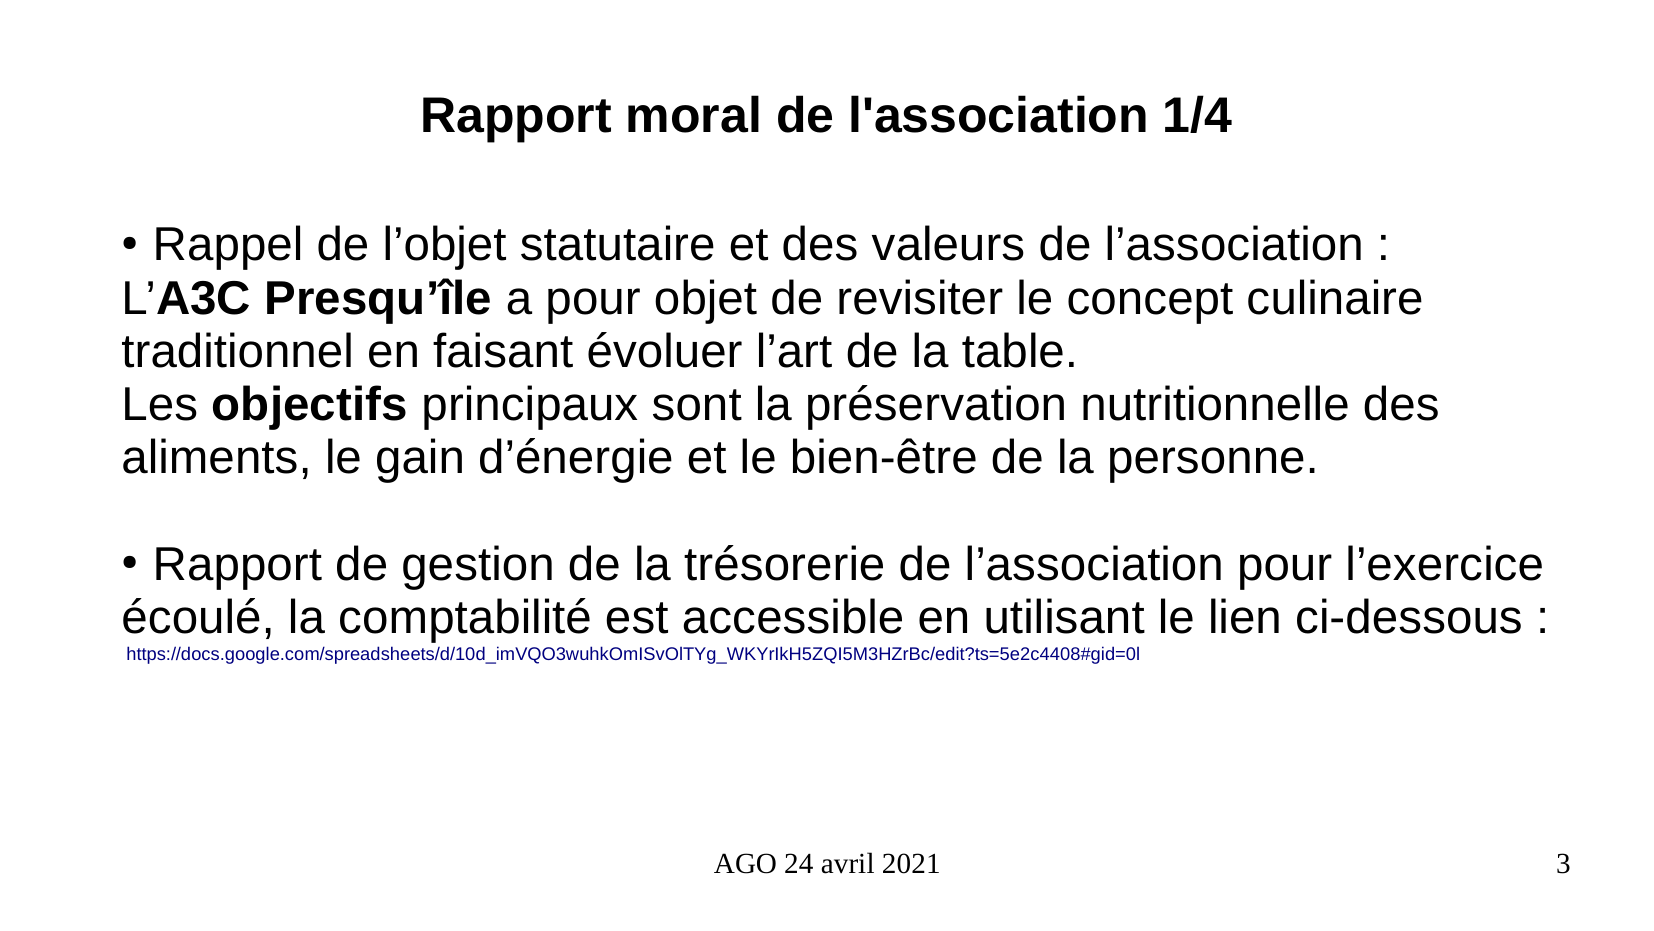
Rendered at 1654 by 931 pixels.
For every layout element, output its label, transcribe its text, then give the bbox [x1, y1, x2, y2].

text_box [82, 37, 1571, 193]
list Rappel de l’objet statutaire et des valeurs de l’association : L’A3C Presqu’île a pour objet de revisiter le concept culinaire traditionnel en faisant évoluer l’art de la table. Les objectifs principaux sont la préservation nutritionnelle des aliments, le gain d’énergie et le bien-être de la personne. Rapport de gestion de la trésorerie de l’association pour l’exercice écoulé, la comptabilité est accessible en utilisant le lien ci-dessous : https://docs.google.com/spreadsheets/d/10d_imVQO3wuhkOmISvOlTYg_WKYrIkH5ZQI5M3HZrBc/edit?ts=5e2c4408#gid=0l [82, 217, 1571, 758]
